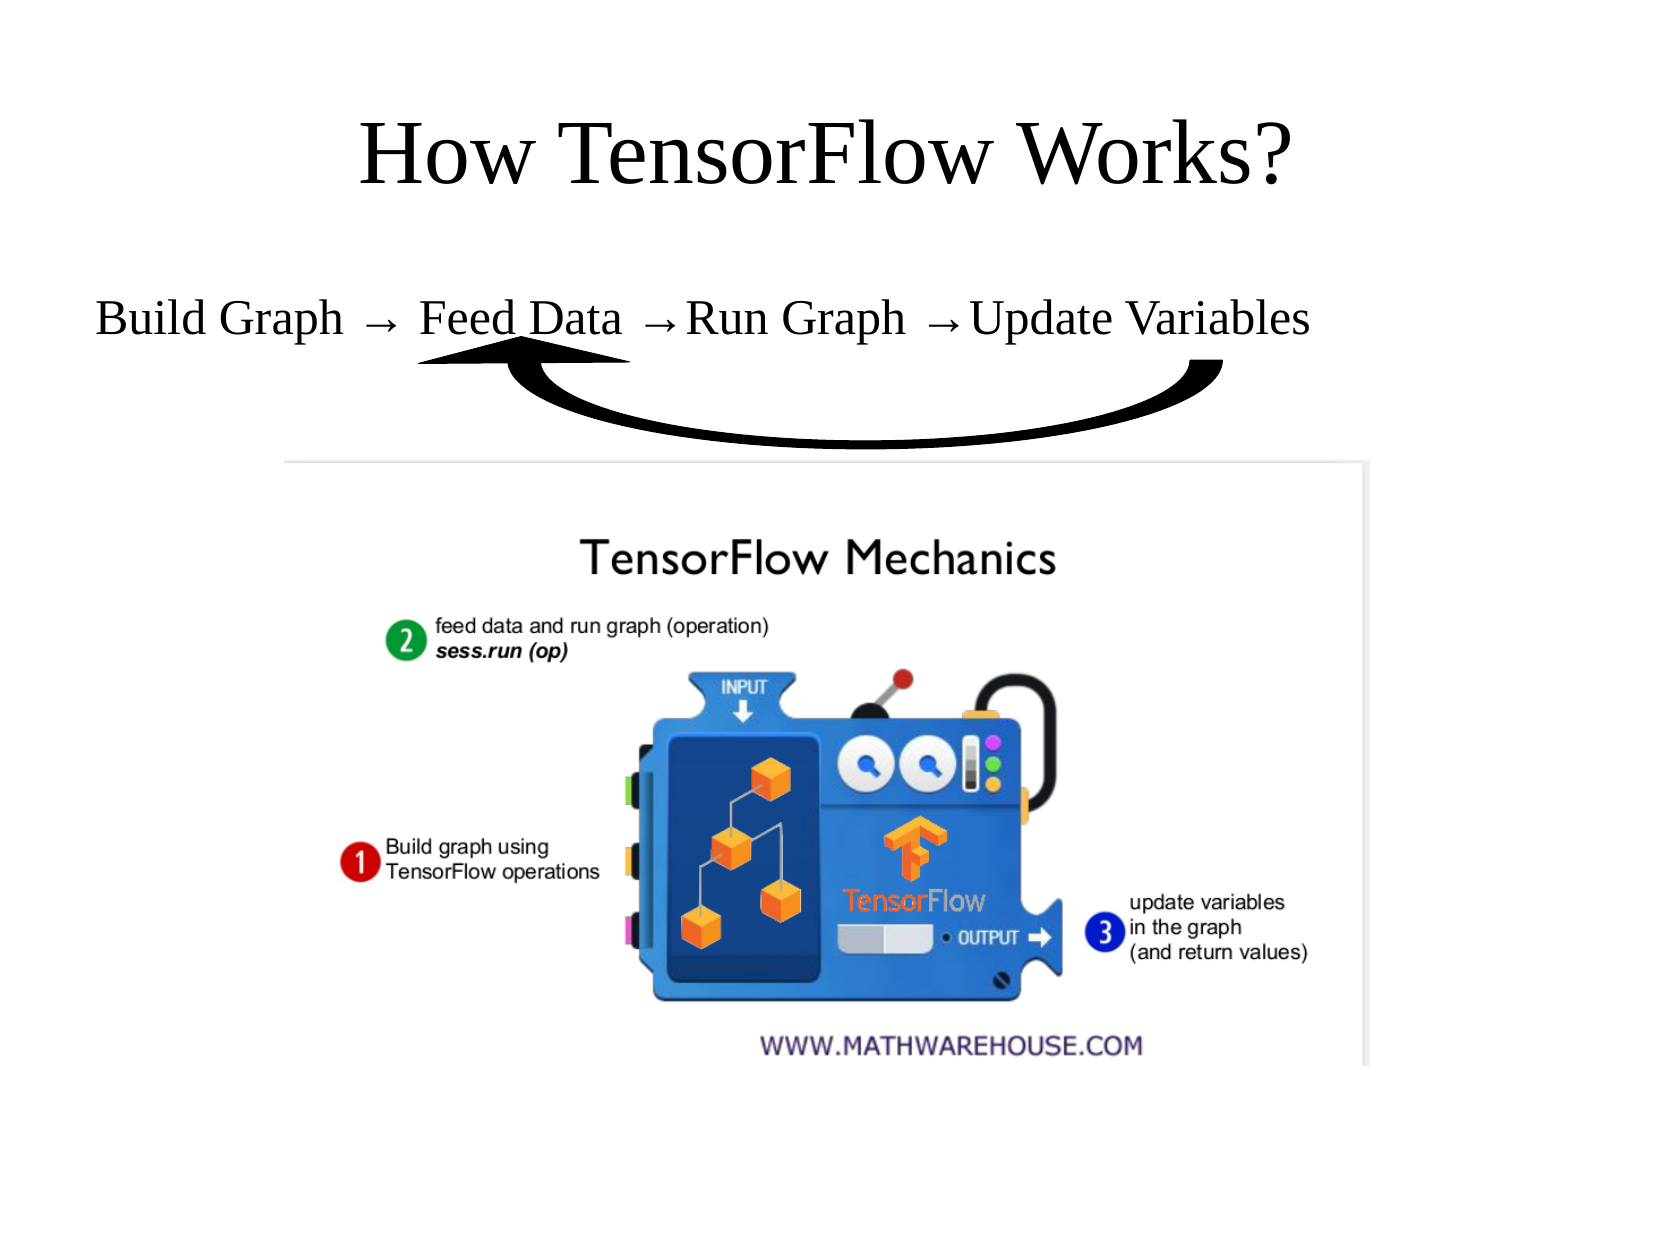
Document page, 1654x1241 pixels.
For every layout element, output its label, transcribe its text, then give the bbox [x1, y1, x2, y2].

title How TensorFlow Works? [82, 49, 1571, 257]
subtitle Build Graph → Feed Data →Run Graph →Update Variables [82, 290, 1571, 1010]
picture [283, 460, 1371, 1066]
text_box [418, 336, 1223, 449]
